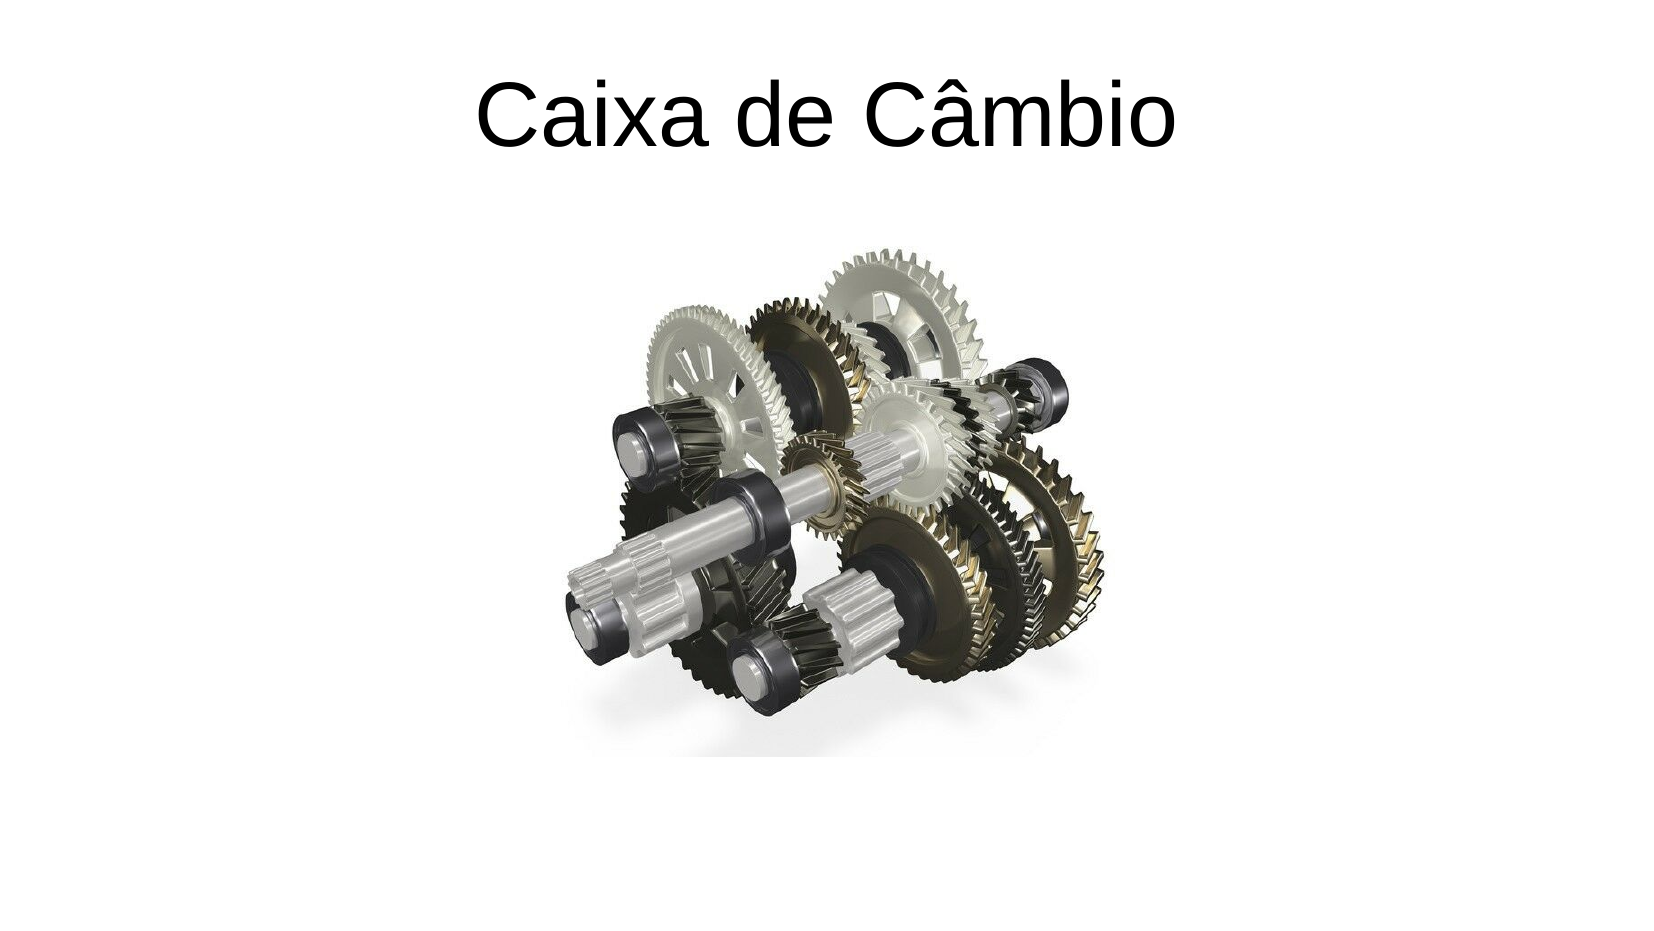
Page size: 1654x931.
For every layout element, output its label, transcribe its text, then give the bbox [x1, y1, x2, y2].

title Caixa de Câmbio [82, 37, 1571, 193]
picture [467, 217, 1187, 758]
